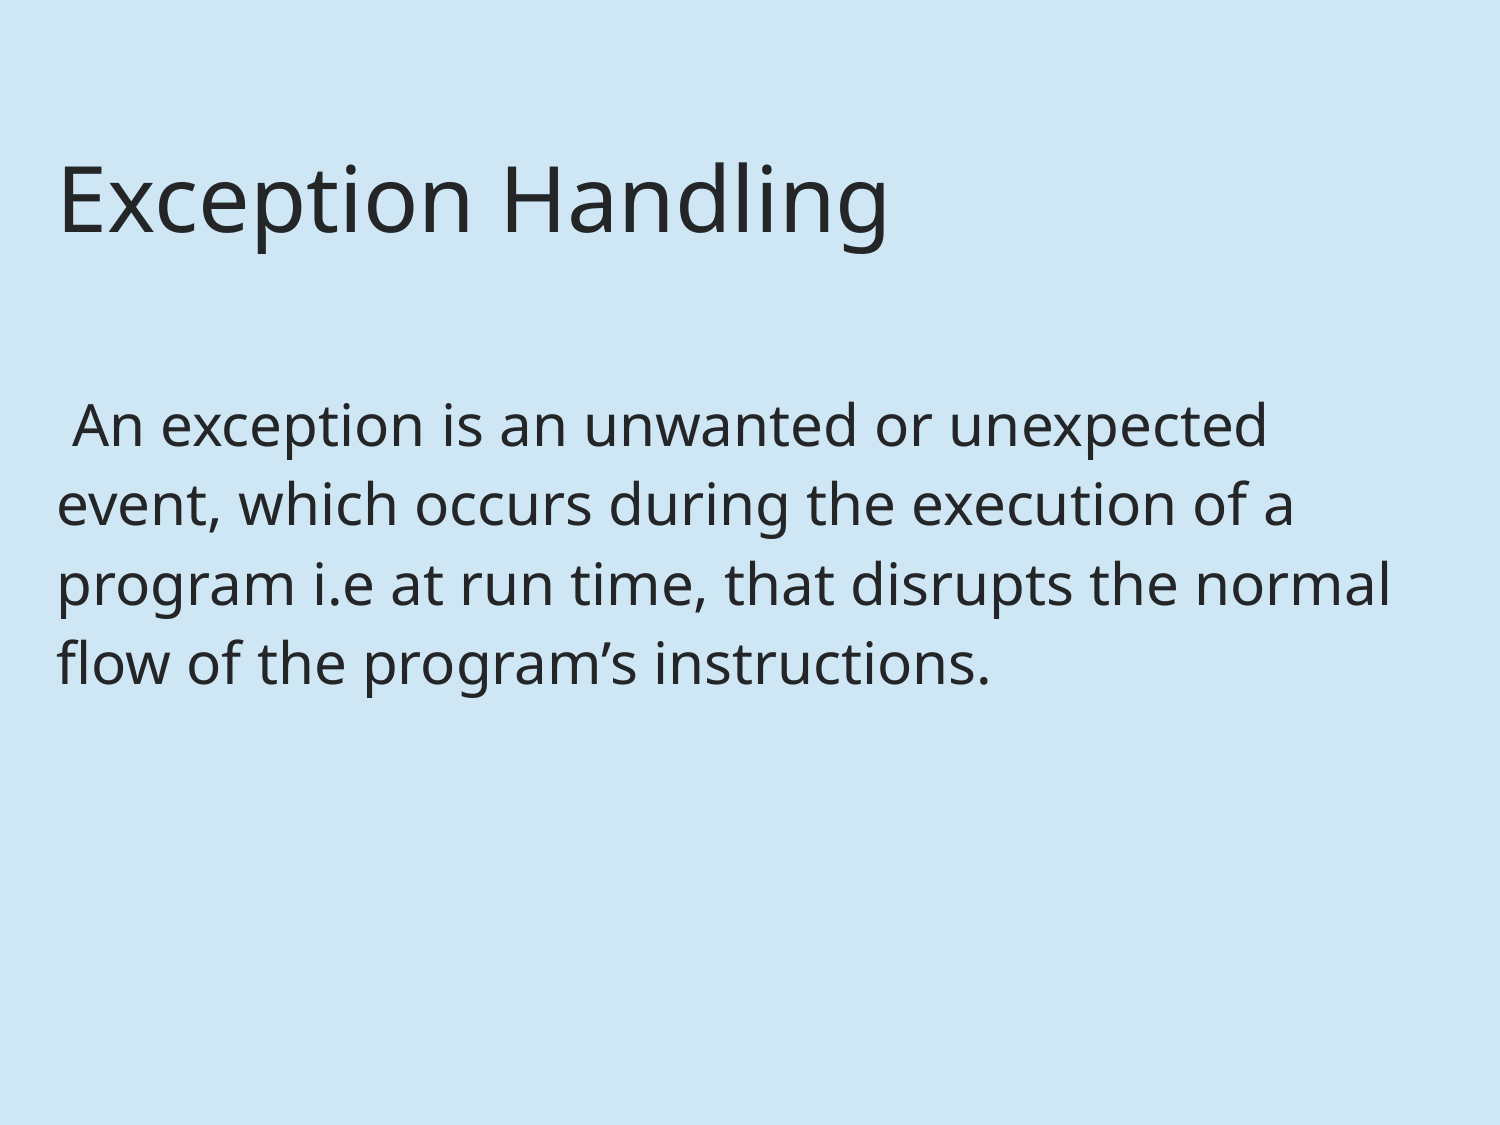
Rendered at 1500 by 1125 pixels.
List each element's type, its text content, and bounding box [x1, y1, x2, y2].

title Exception Handling An exception is an unwanted or unexpected event, which occurs during the execution of a program i.e at run time, that disrupts the normal flow of the program’s instructions. [56, 185, 1449, 650]
